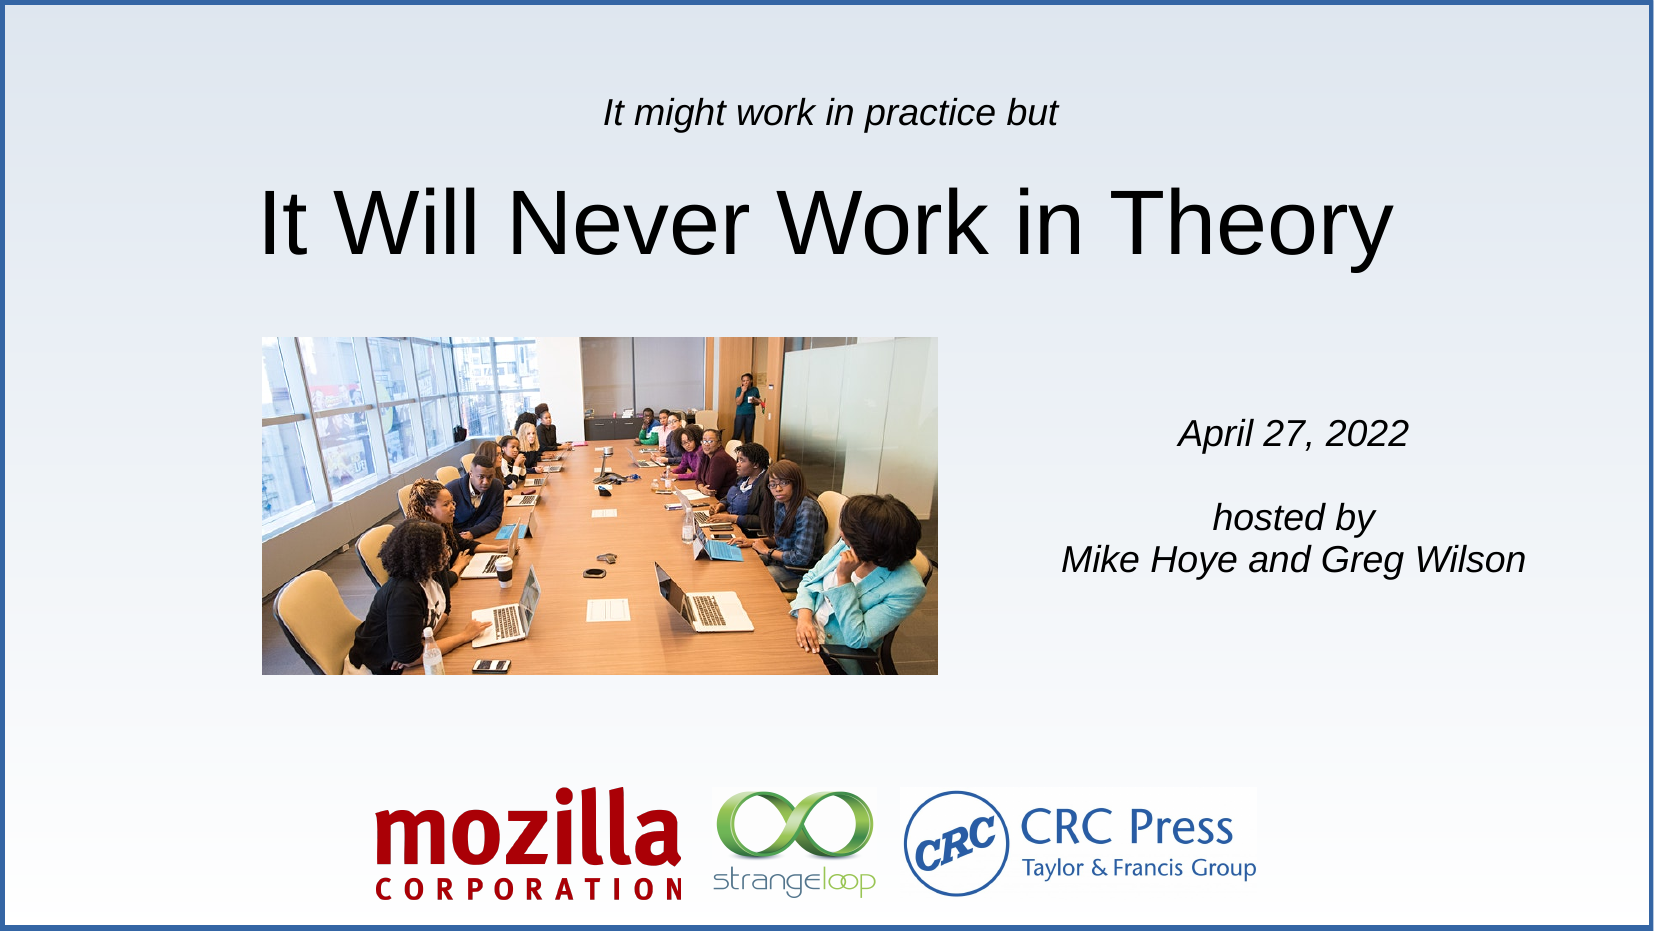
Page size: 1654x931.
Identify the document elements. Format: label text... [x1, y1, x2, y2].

title April 27, 2022 hosted by Mike Hoye and Greg Wilson [975, 412, 1613, 581]
picture [712, 787, 877, 901]
title It Will Never Work in Theory [82, 144, 1571, 301]
picture [900, 787, 1257, 901]
picture [375, 787, 681, 901]
picture [262, 337, 938, 676]
title It might work in practice but [86, 75, 1576, 151]
